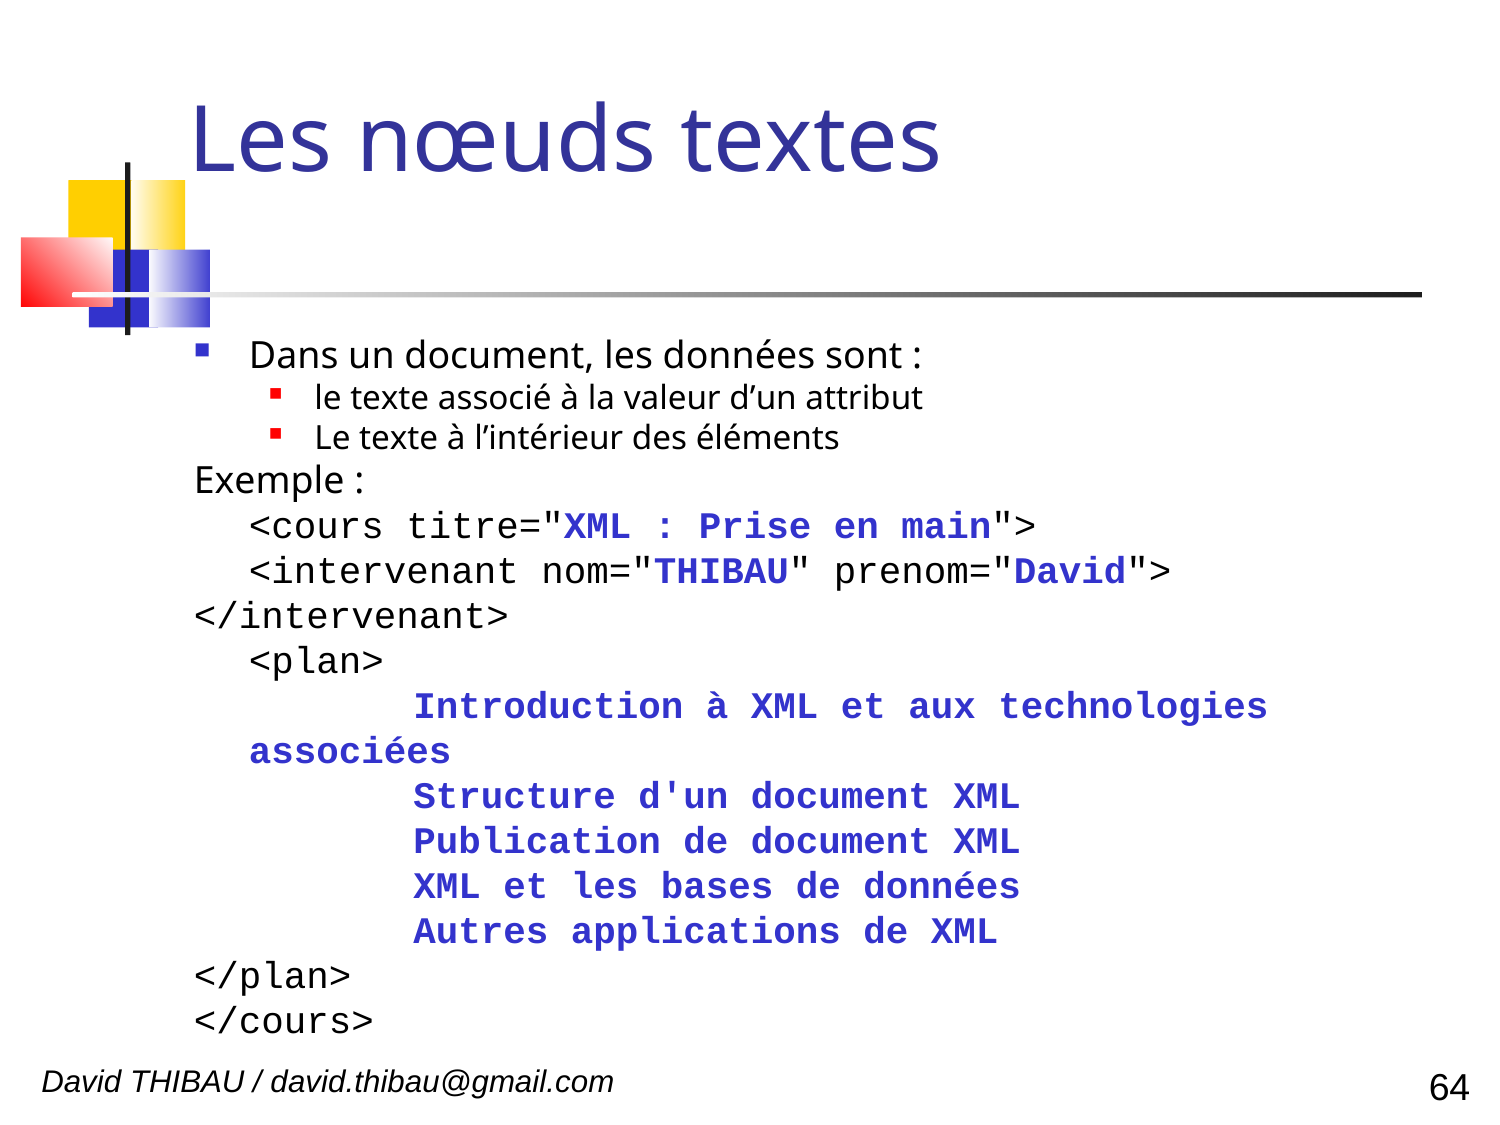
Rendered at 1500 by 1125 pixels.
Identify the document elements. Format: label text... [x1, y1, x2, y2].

title Les nœuds textes [188, 13, 1467, 275]
list Dans un document, les données sont : le texte associé à la valeur d’un attribut Le texte à l’intérieur des éléments Exemple : <cours titre="XML : Prise en main"> <intervenant nom="THIBAU" prenom="David"> </intervenant> <plan> Introduction à XML et aux technologies associées Structure d'un document XML Publication de document XML XML et les bases de données Autres applications de XML </plan> </cours> [193, 330, 1469, 1047]
